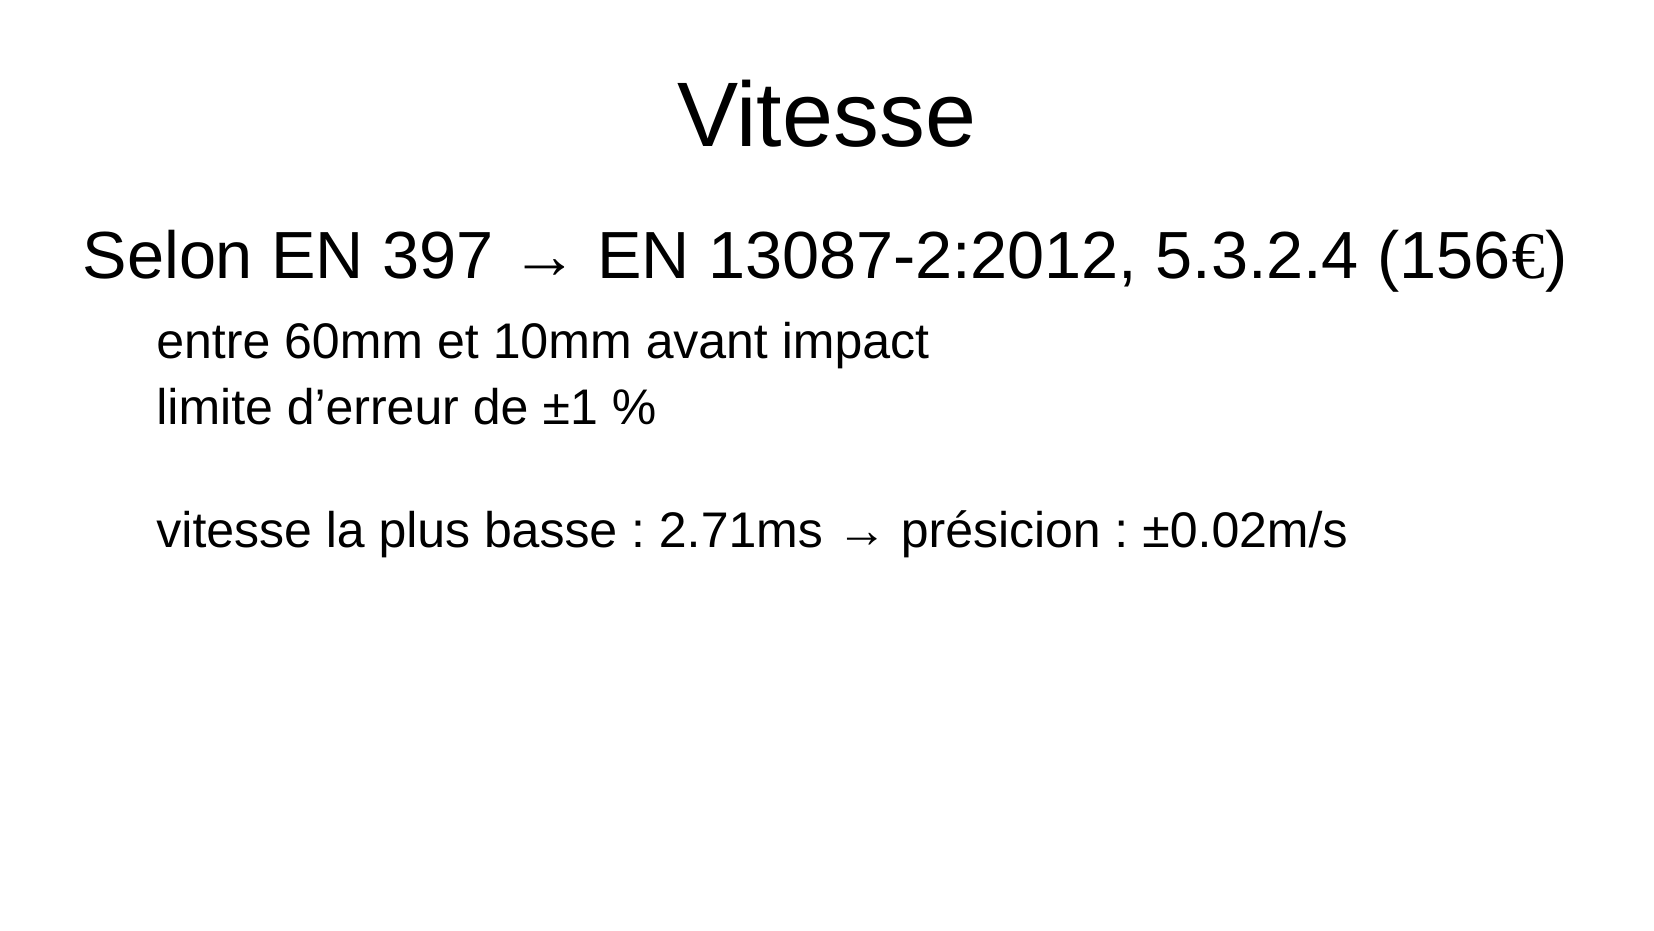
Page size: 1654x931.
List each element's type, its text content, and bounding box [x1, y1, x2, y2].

title Vitesse [82, 37, 1571, 193]
list Selon EN 397 → EN 13087-2:2012, 5.3.2.4 (156€) entre 60mm et 10mm avant impact limite d’erreur de ±1 % vitesse la plus basse : 2.71ms → présicion : ±0.02m/s [82, 217, 1571, 758]
